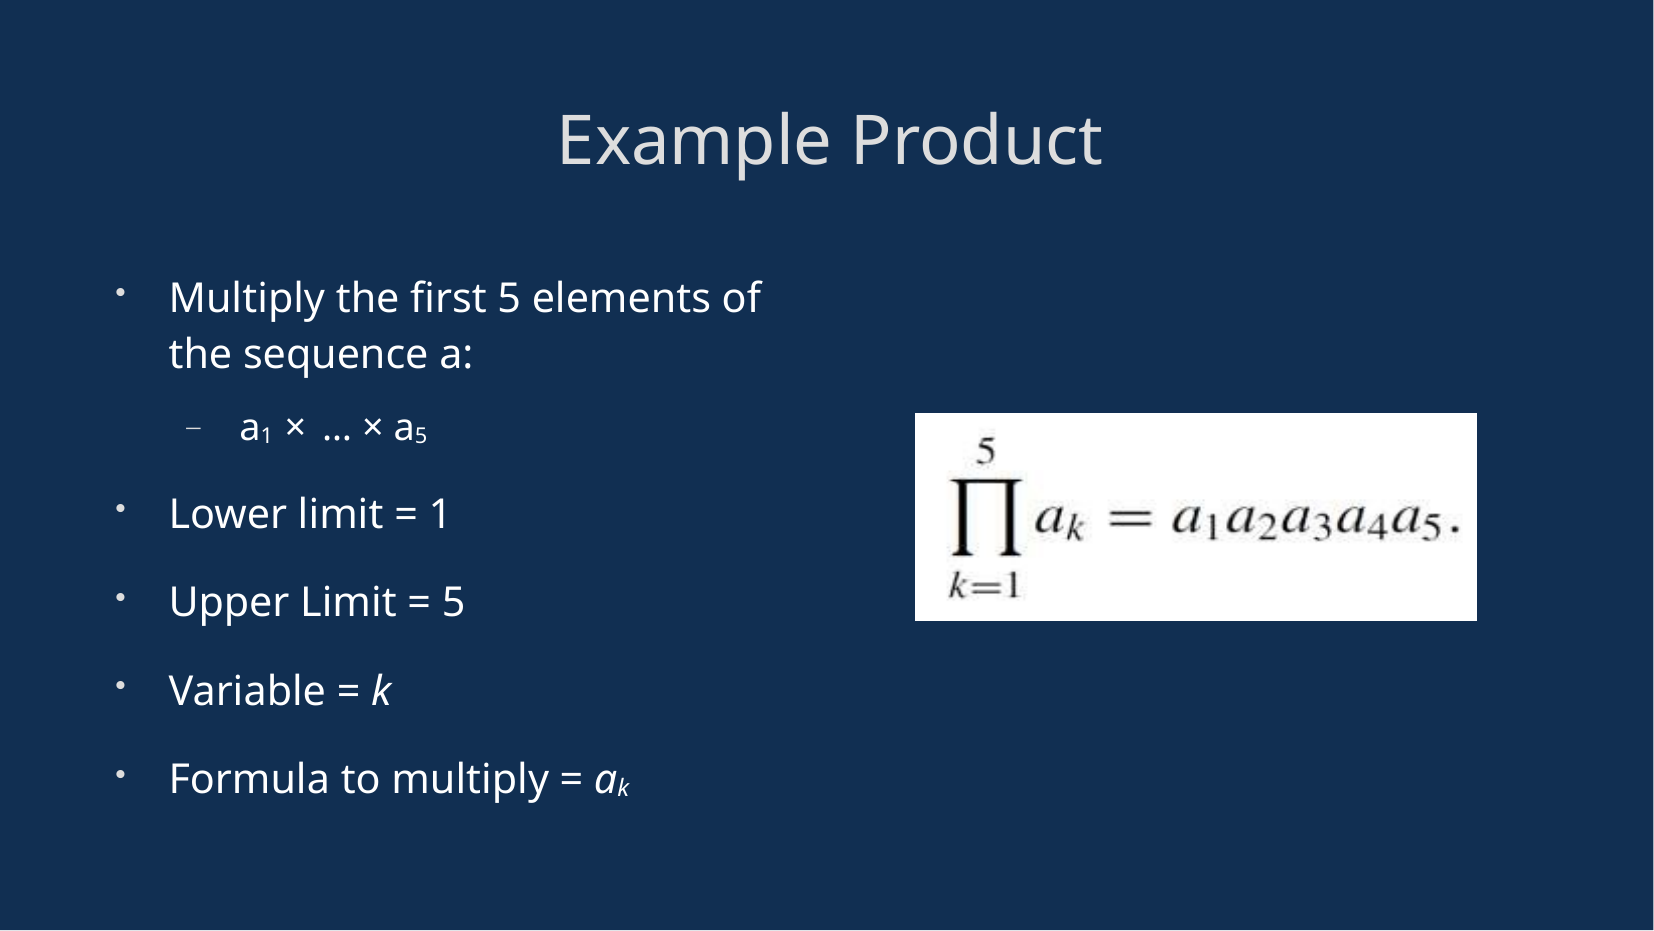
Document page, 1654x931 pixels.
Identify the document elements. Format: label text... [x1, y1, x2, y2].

picture [915, 413, 1477, 621]
list Multiply the first 5 elements of the sequence a: a1 × … × a5 Lower limit = 1 Upper Limit = 5 Variable = k Formula to multiply = ak [97, 268, 813, 806]
title Example Product [97, 56, 1563, 220]
